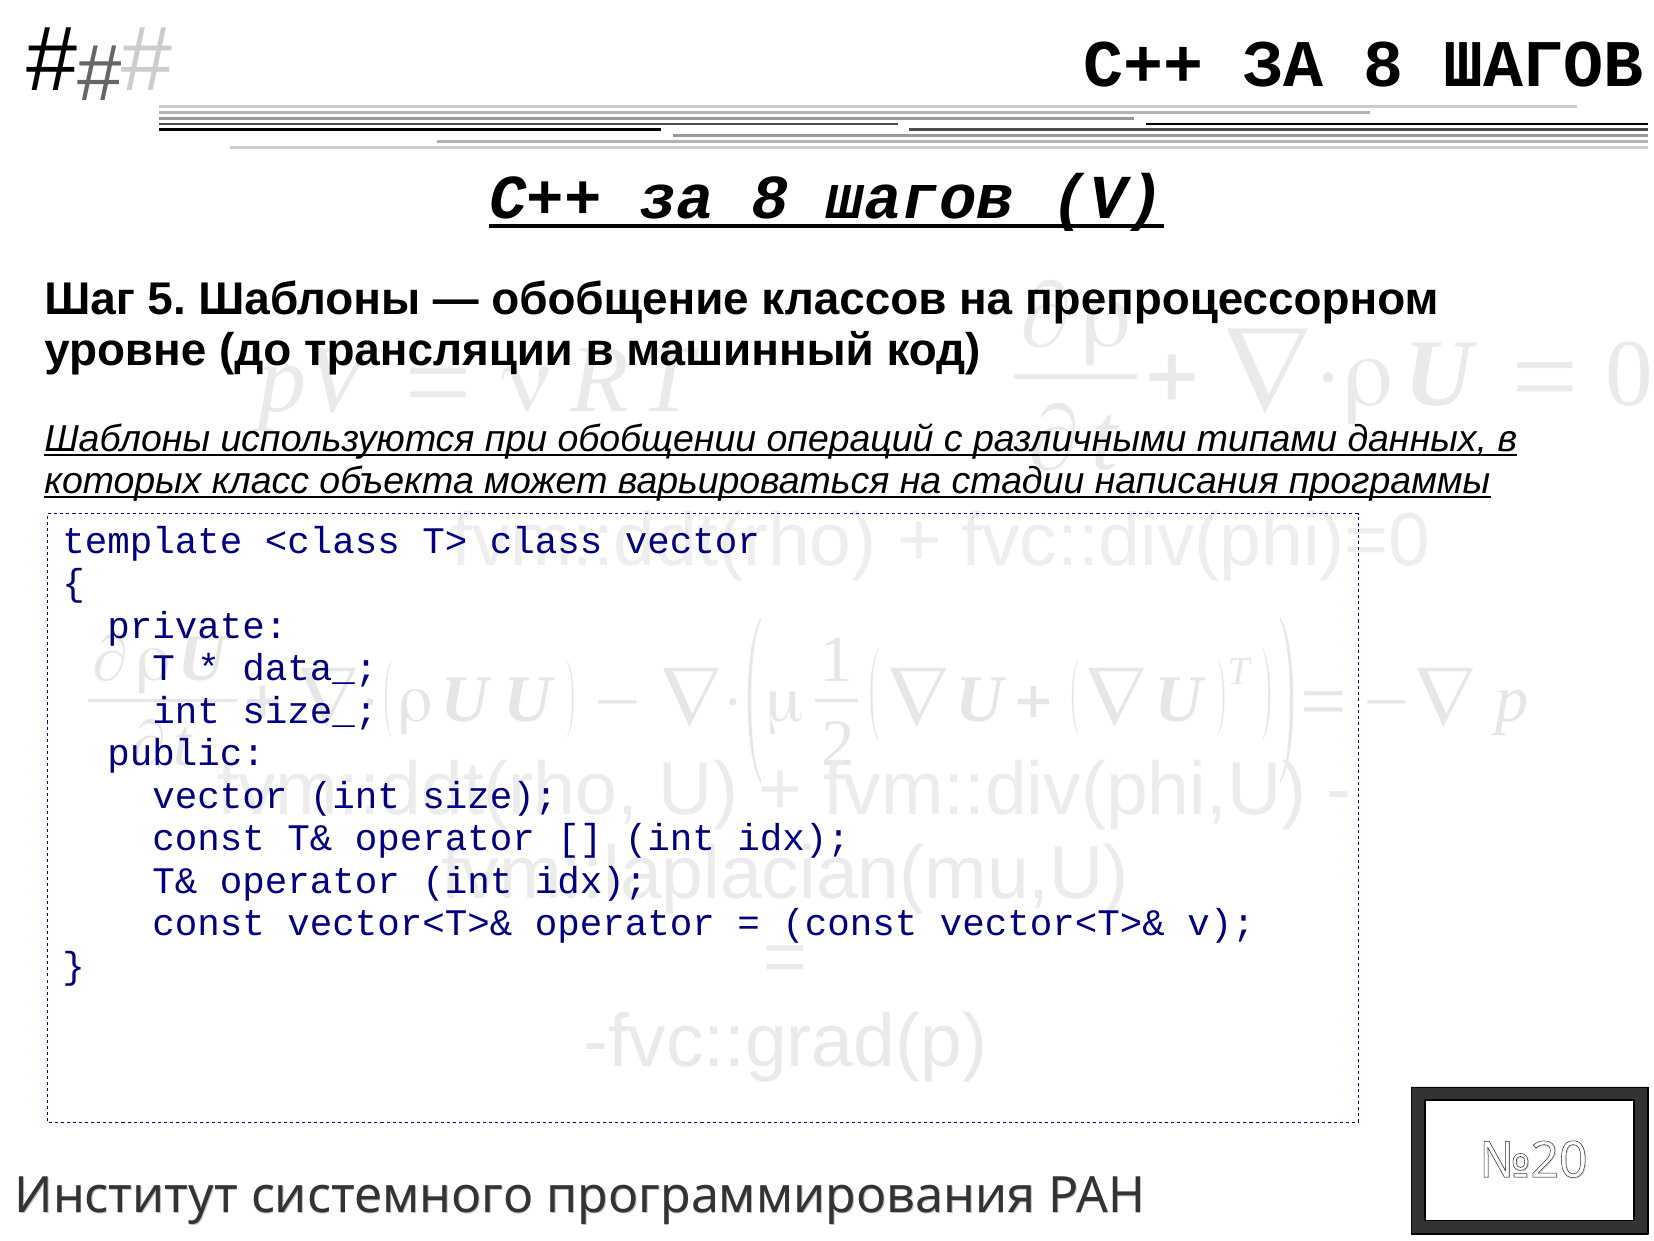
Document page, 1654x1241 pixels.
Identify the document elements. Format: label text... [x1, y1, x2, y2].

title C++ за 8 шагов (V) [0, 147, 1654, 257]
text_box Шаг 5. Шаблоны — обобщение классов на препроцессорном уровне (до трансляции в машинный код) Шаблоны используются при обобщении операций с различными типами данных, в которых класс объекта может варьироваться на стадии написания программы [29, 265, 1625, 510]
text_box template <class T> class vector { private: T * data_; int size_; public: vector (int size); const T& operator [] (int idx); T& operator (int idx); const vector<T>& operator = (const vector<T>& v); } [47, 513, 1359, 1123]
